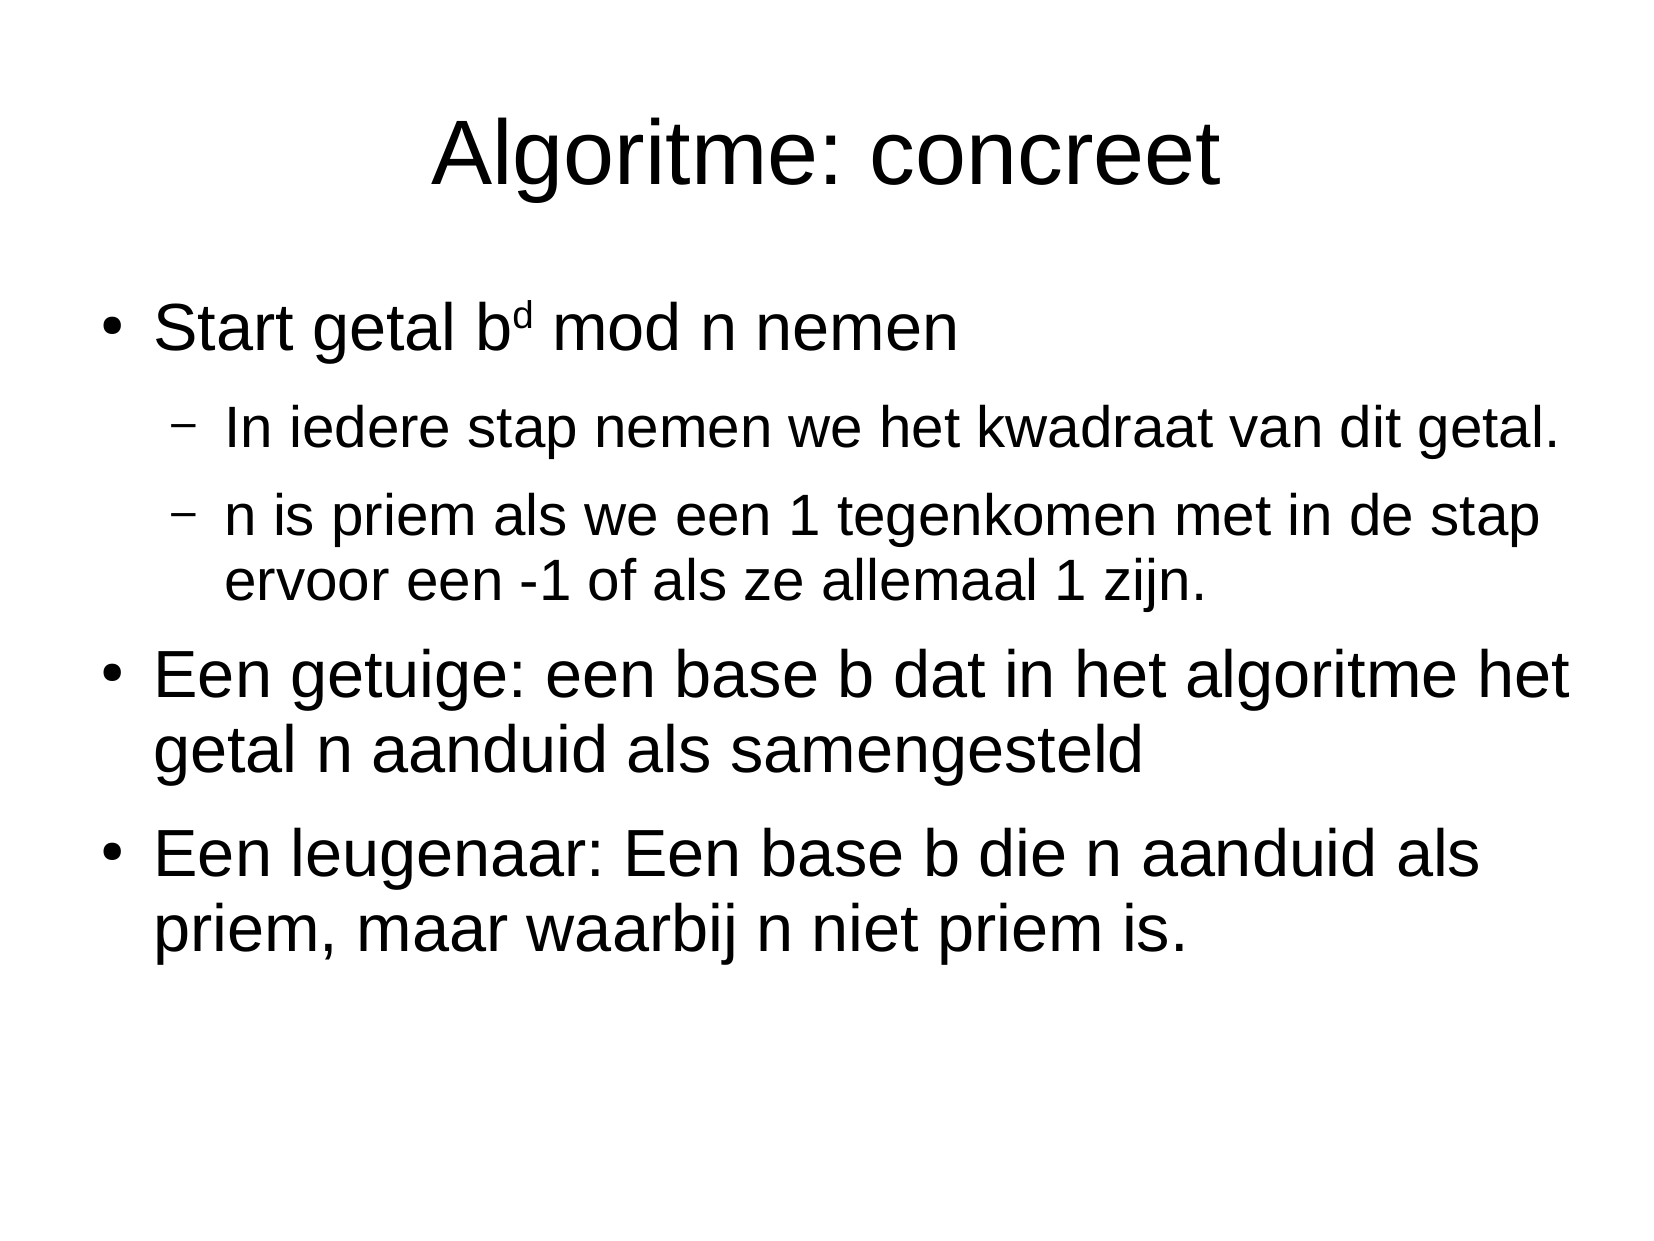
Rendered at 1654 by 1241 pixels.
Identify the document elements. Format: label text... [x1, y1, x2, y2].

list Start getal bd mod n nemen In iedere stap nemen we het kwadraat van dit getal. n is priem als we een 1 tegenkomen met in de stap ervoor een -1 of als ze allemaal 1 zijn. Een getuige: een base b dat in het algoritme het getal n aanduid als samengesteld Een leugenaar: Een base b die n aanduid als priem, maar waarbij n niet priem is. [82, 290, 1571, 1010]
title Algoritme: concreet [82, 49, 1571, 257]
